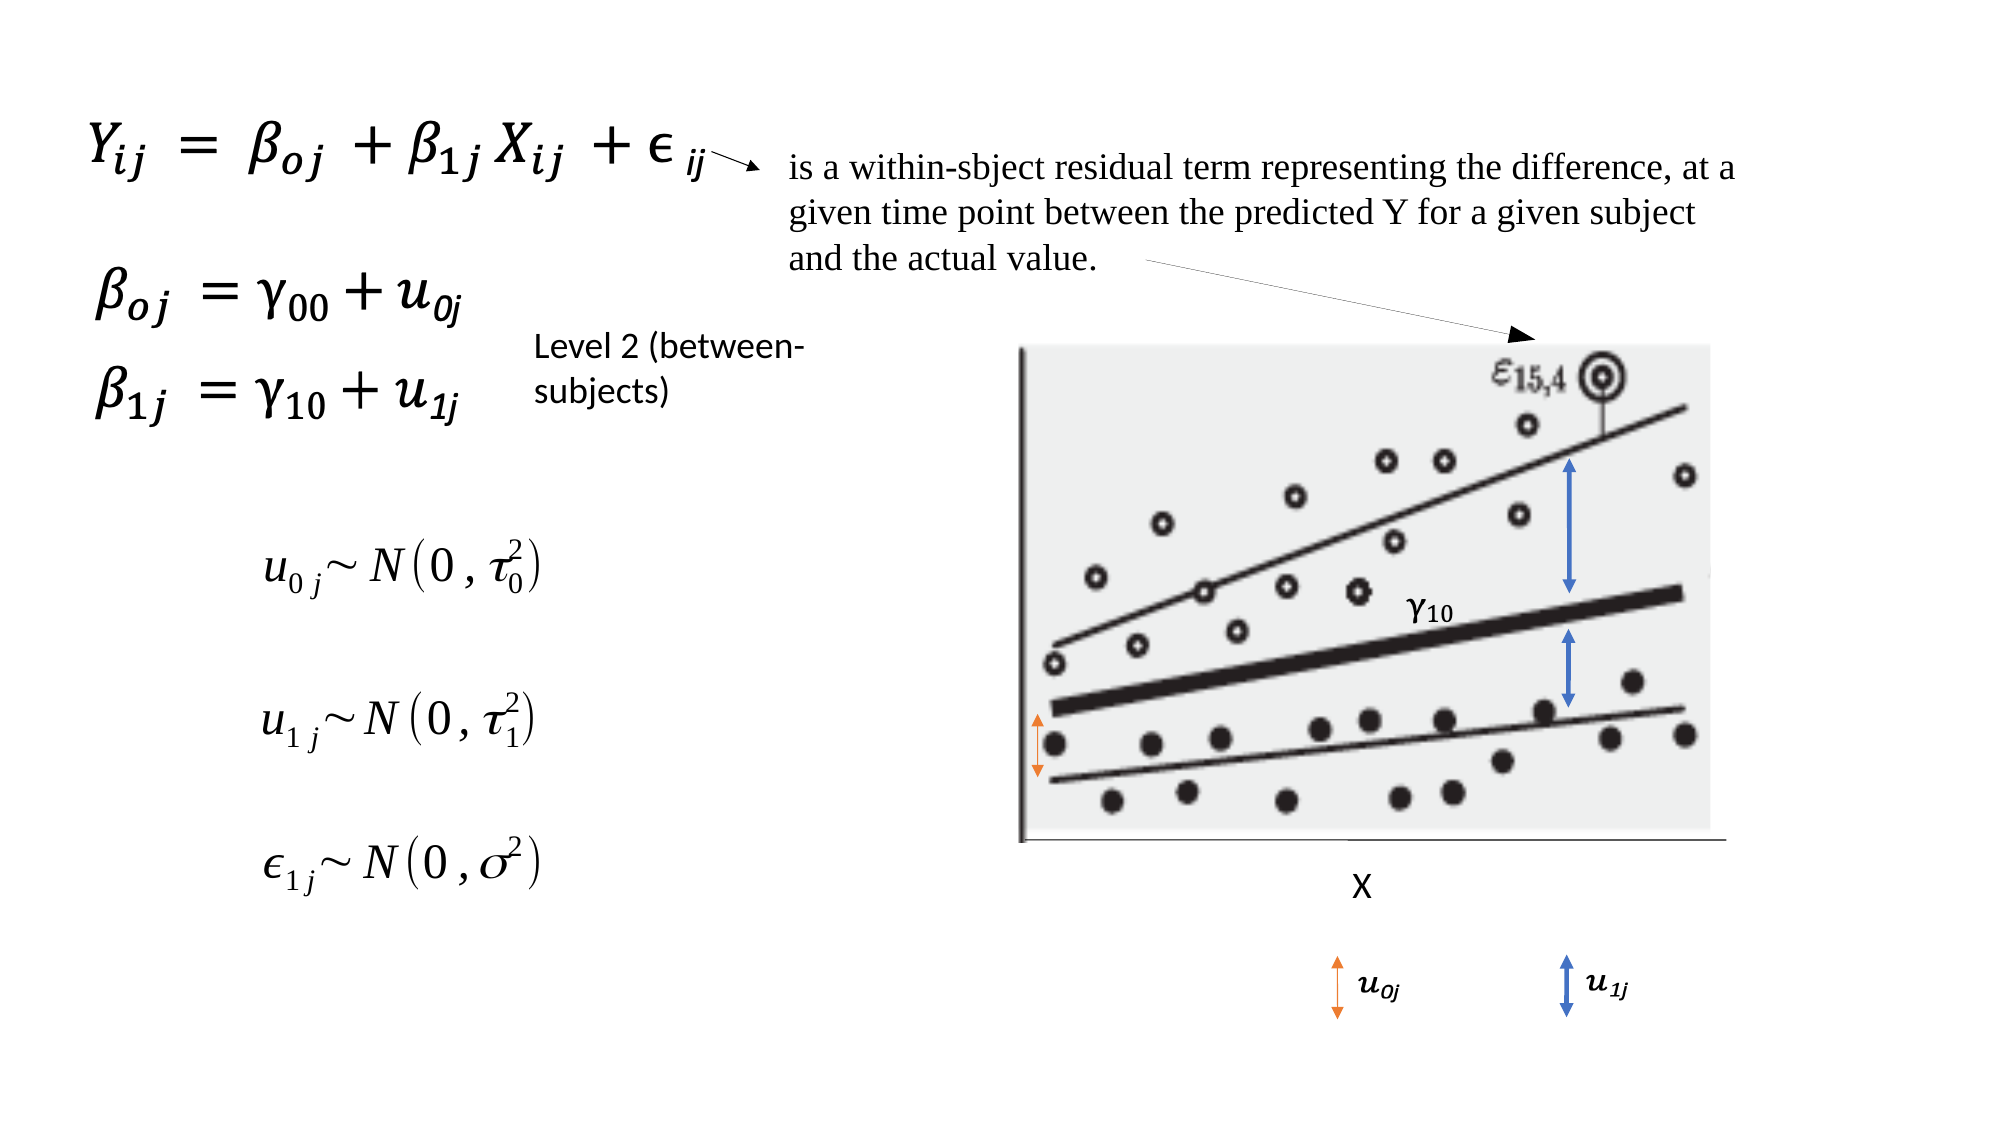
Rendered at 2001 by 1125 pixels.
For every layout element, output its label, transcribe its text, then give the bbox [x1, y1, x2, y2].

text_box is a within-sbject residual term representing the difference, at a given time point between the predicted Y for a given subject and the actual value. [773, 135, 1774, 286]
text_box Level 2 (between-subjects) [528, 313, 905, 419]
picture [1018, 339, 1711, 843]
chart [247, 828, 555, 898]
text_box [1389, 574, 1470, 636]
chart [248, 685, 552, 755]
text_box [1340, 954, 1488, 1016]
text_box X [1337, 853, 1414, 914]
text_box [67, 97, 760, 504]
chart [250, 531, 556, 601]
text_box [1570, 952, 1718, 1013]
